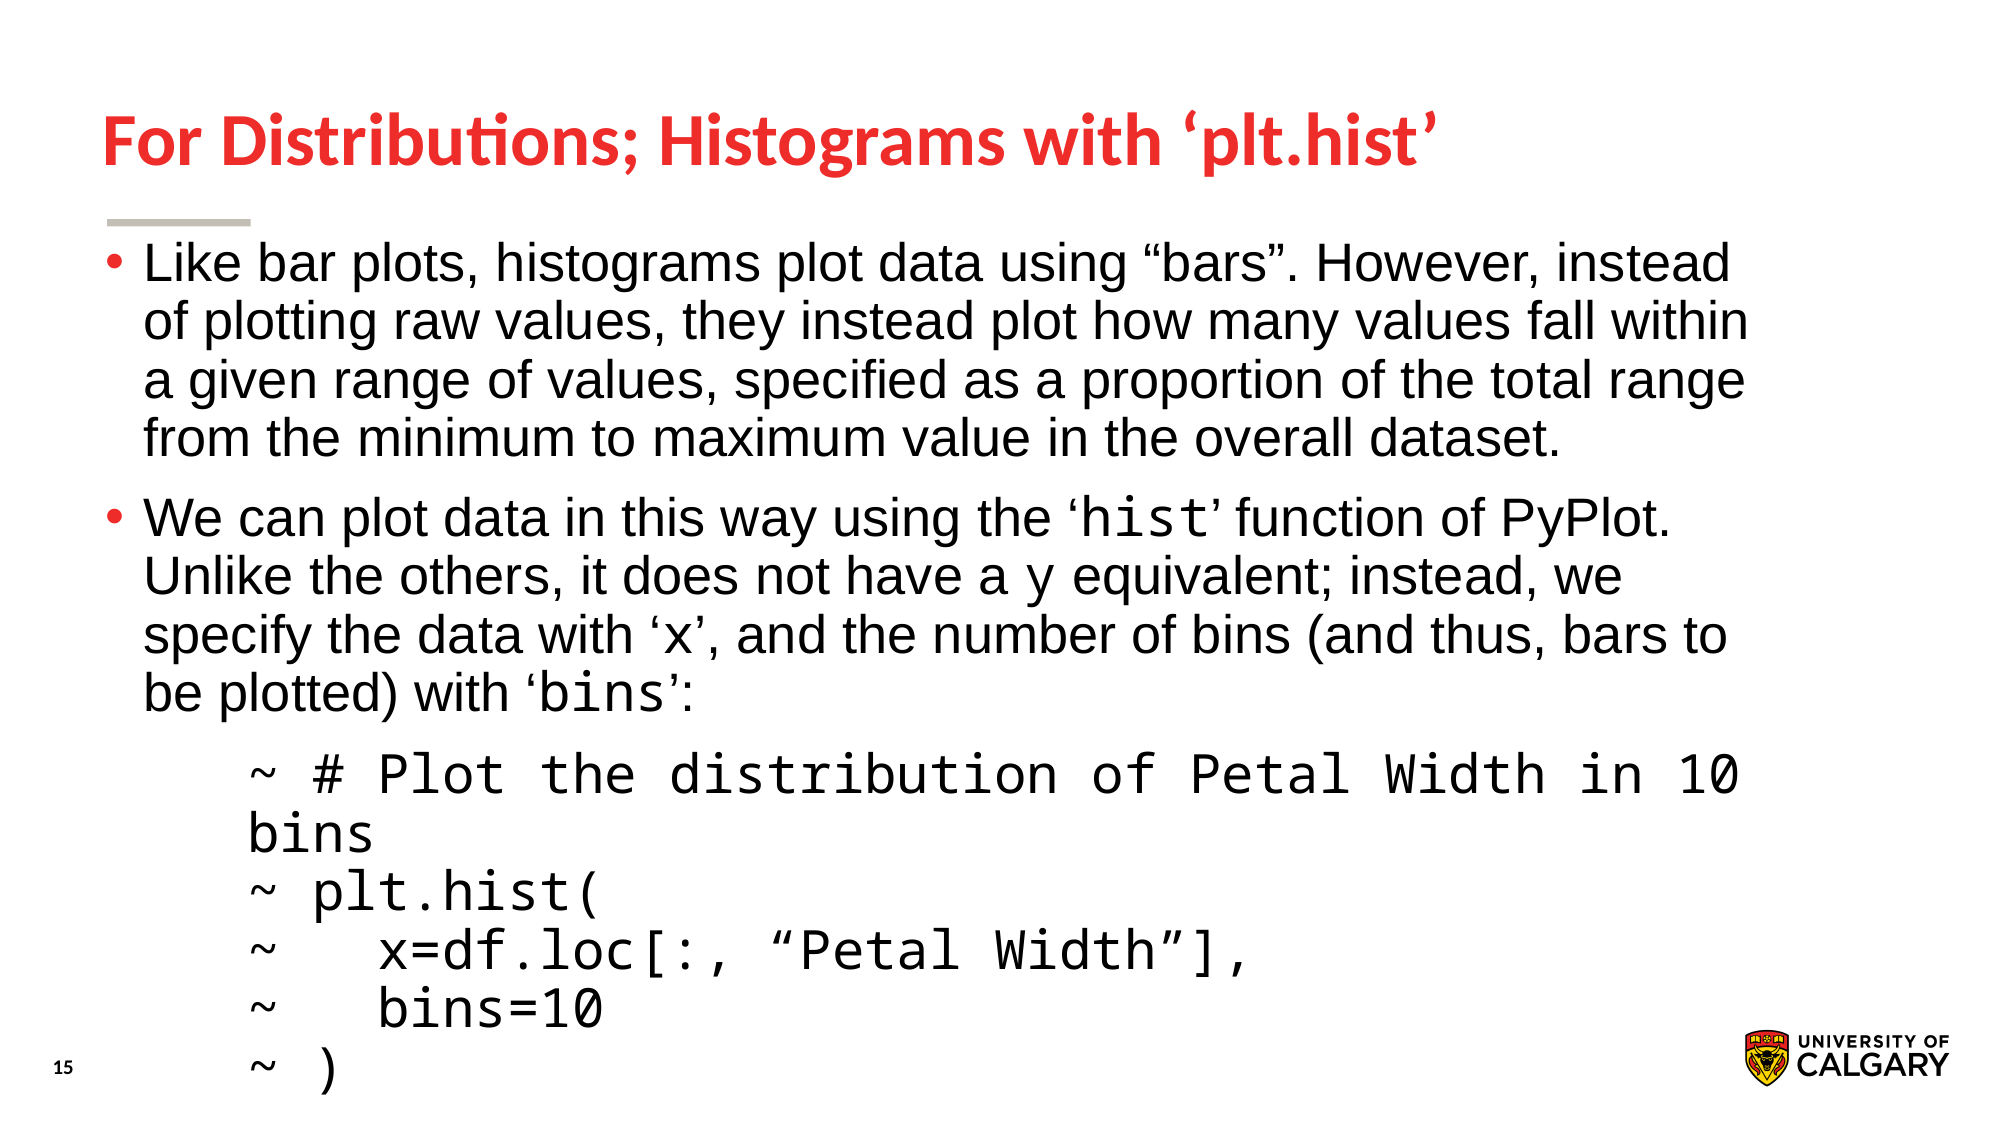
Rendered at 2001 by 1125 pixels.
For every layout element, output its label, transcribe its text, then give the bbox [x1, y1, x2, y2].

title For Distributions; Histograms with ‘plt.hist’ [87, 60, 1774, 222]
list Like bar plots, histograms plot data using “bars”. However, instead of plotting raw values, they instead plot how many values fall within a given range of values, specified as a proportion of the total range from the minimum to maximum value in the overall dataset. We can plot data in this way using the ‘hist’ function of PyPlot. Unlike the others, it does not have a y equivalent; instead, we specify the data with ‘x’, and the number of bins (and thus, bars to be plotted) with ‘bins’: ~ # Plot the distribution of Petal Width in 10 bins ~ plt.hist( ~ x=df.loc[:, “Petal Width”], ~ bins=10 ~ ) [91, 227, 1774, 941]
picture [1722, 1012, 1972, 1099]
